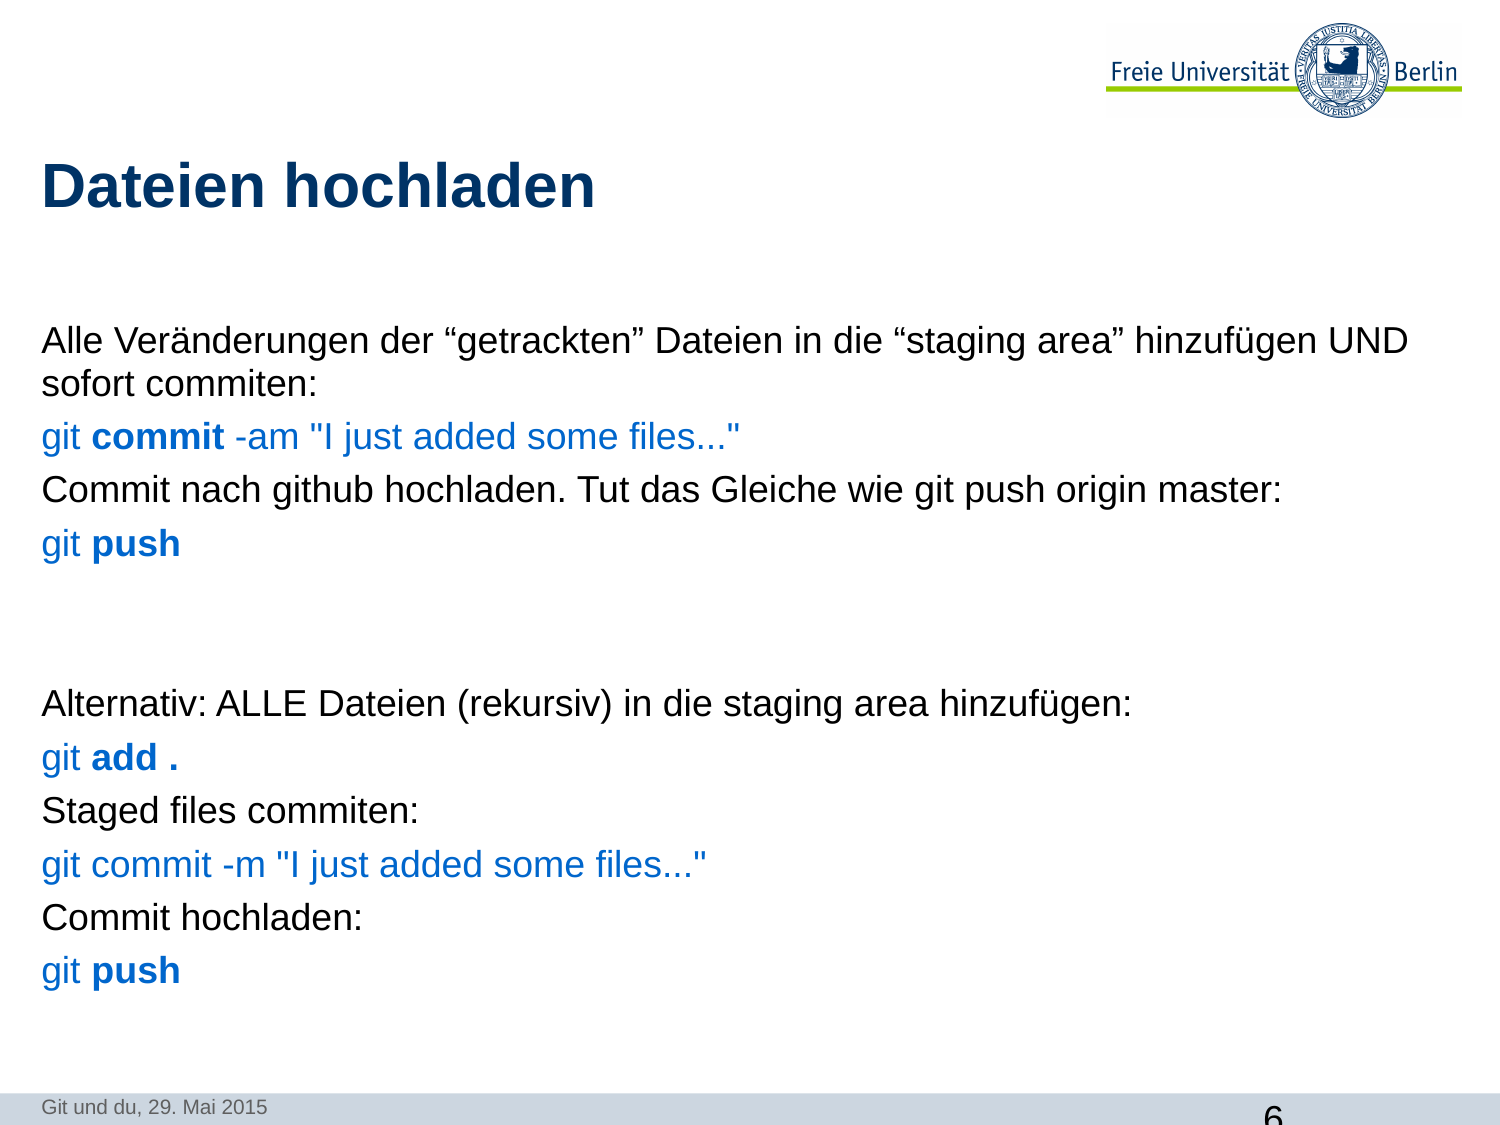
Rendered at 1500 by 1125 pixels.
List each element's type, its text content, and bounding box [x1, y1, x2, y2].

picture [1106, 23, 1462, 118]
list Alle Veränderungen der “getrackten” Dateien in die “staging area” hinzufügen UND sofort commiten: git commit -am "I just added some files..." Commit nach github hochladen. Tut das Gleiche wie git push origin master: git push Alternativ: ALLE Dateien (rekursiv) in die staging area hinzufügen: git add . Staged files commiten: git commit -m "I just added some files..." Commit hochladen: git push [41, 265, 1460, 1064]
title Dateien hochladen [41, 150, 1460, 221]
